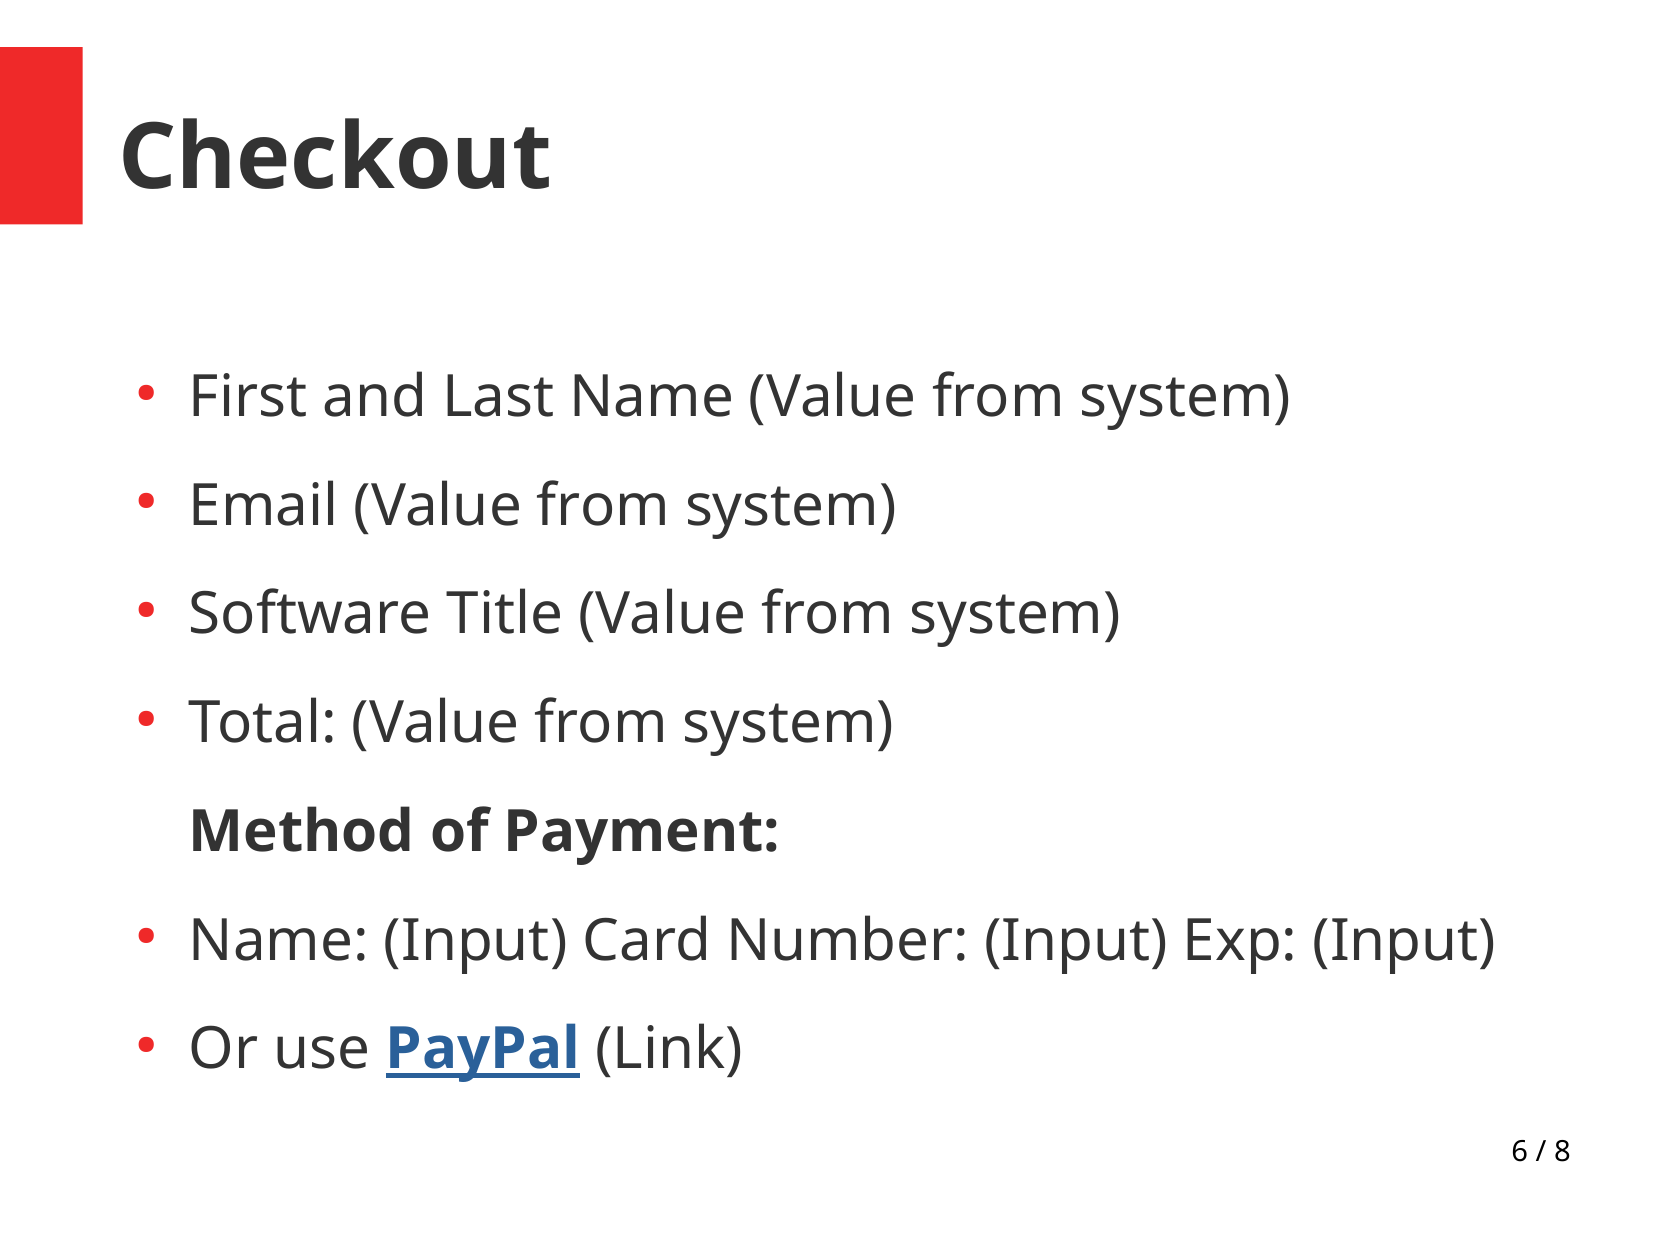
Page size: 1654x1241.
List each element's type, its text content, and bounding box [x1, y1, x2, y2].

title Checkout [118, 49, 1571, 257]
list First and Last Name (Value from system) Email (Value from system) Software Title (Value from system) Total: (Value from system) Method of Payment: Name: (Input) Card Number: (Input) Exp: (Input) Or use PayPal (Link) [118, 354, 1536, 1074]
